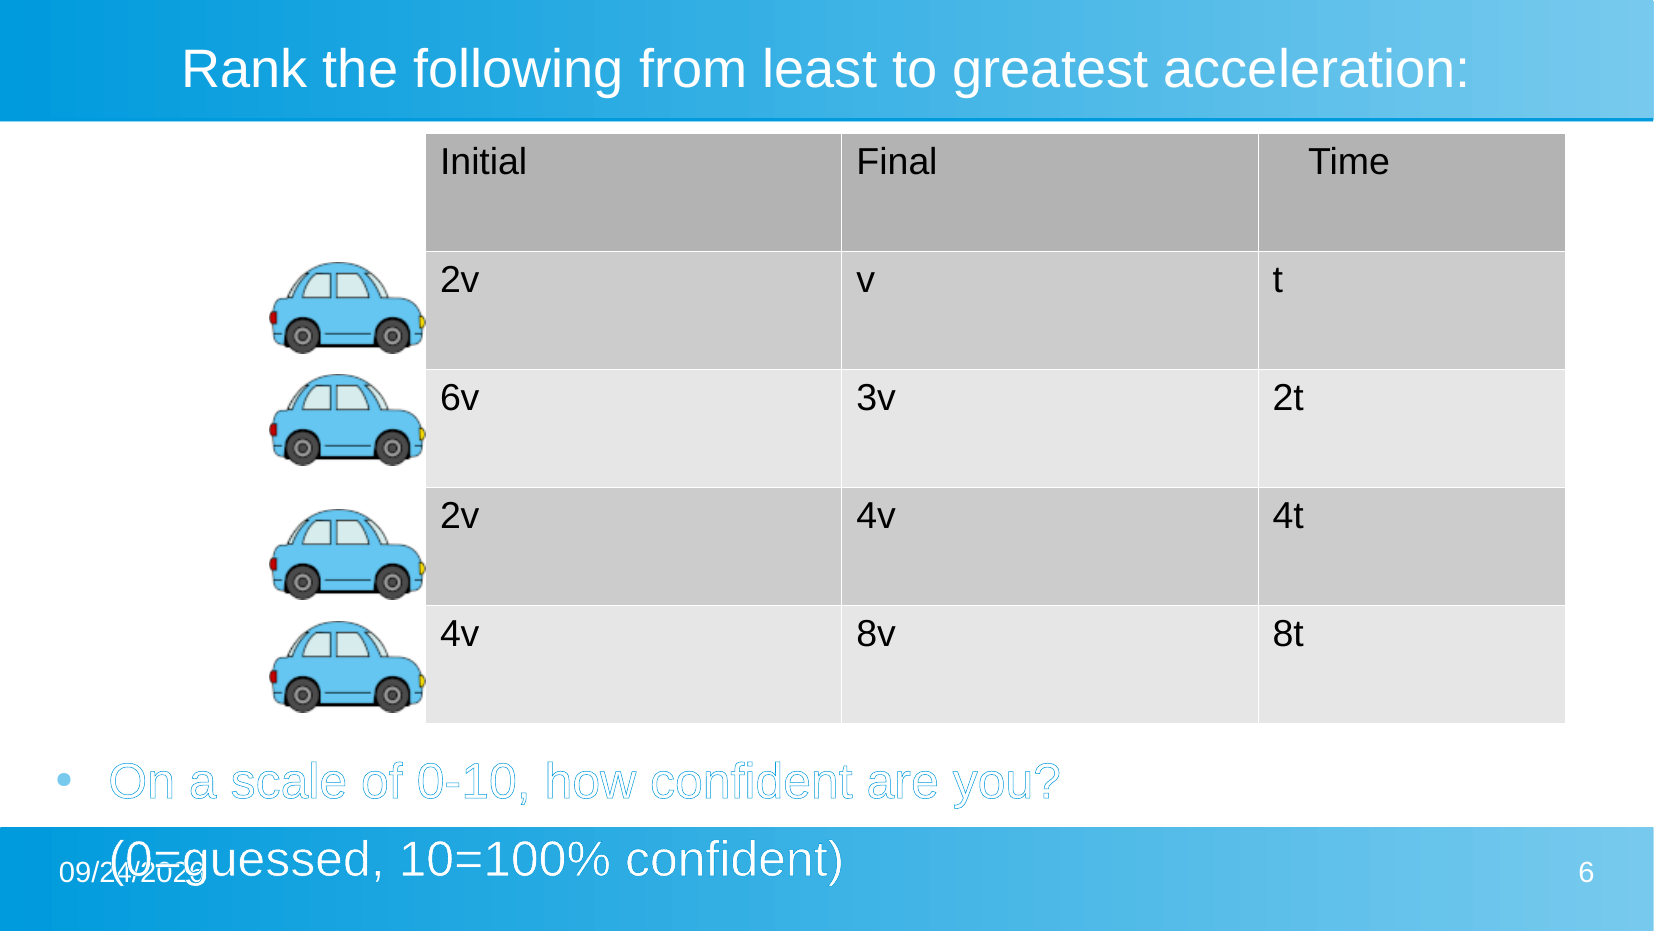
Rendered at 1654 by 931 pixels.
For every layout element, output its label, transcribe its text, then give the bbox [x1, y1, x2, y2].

picture [269, 262, 426, 354]
table_cell 4t [1259, 488, 1565, 605]
list On a scale of 0-10, how confident are you? (0=guessed, 10=100% confident) [37, 675, 1573, 931]
table_cell v [842, 252, 1258, 369]
table_cell 6v [426, 370, 841, 487]
title Rank the following from least to greatest acceleration: [59, 8, 1595, 130]
picture [269, 509, 426, 601]
picture [269, 621, 426, 713]
table_cell 4v [426, 606, 841, 723]
table_cell 8t [1259, 606, 1565, 723]
table_cell 3v [842, 370, 1258, 487]
table_header Time [1259, 134, 1565, 251]
table_cell 2t [1259, 370, 1565, 487]
table_cell 2v [426, 488, 841, 605]
table_cell 4v [842, 488, 1258, 605]
table_cell t [1259, 252, 1565, 369]
table_header Initial [426, 134, 841, 251]
table_header Final [842, 134, 1258, 251]
picture [269, 374, 426, 466]
table_cell 8v [842, 606, 1258, 723]
table_cell 2v [426, 252, 841, 369]
